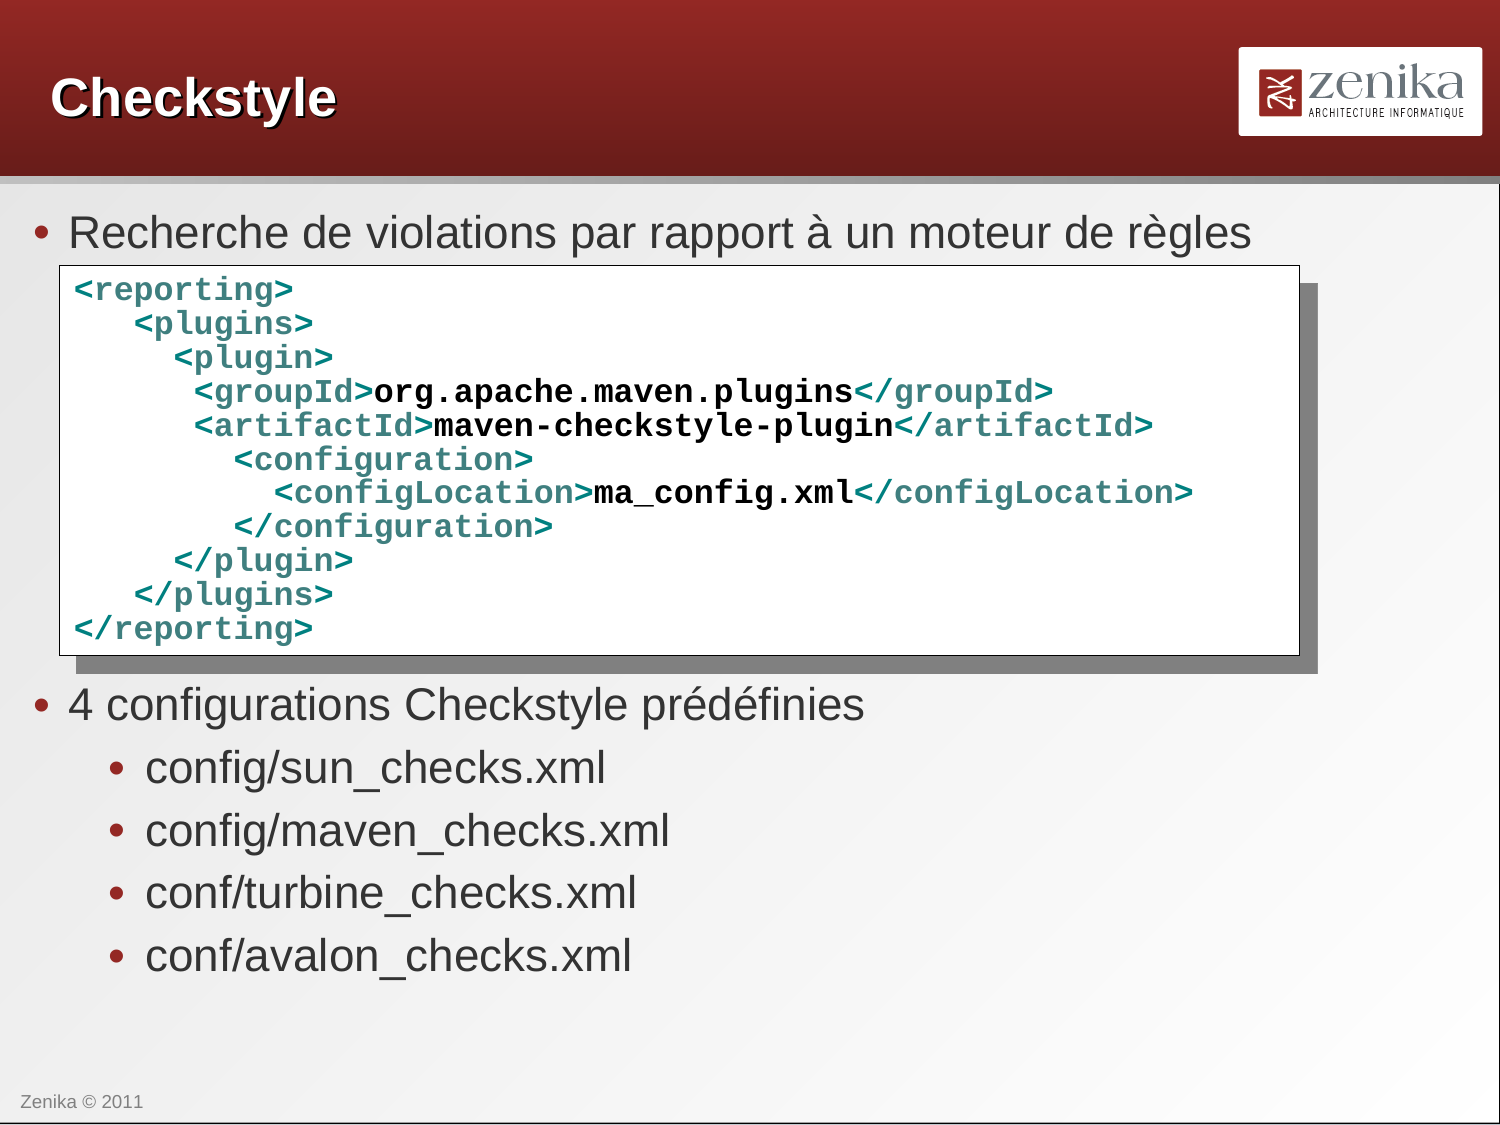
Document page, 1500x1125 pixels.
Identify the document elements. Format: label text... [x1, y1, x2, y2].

list Recherche de violations par rapport à un moteur de règles [33, 206, 1418, 282]
title Checkstyle [50, 15, 1206, 180]
list 4 configurations Checkstyle prédéfinies config/sun_checks.xml config/maven_checks.xml conf/turbine_checks.xml conf/avalon_checks.xml [33, 679, 1418, 981]
text_box <reporting> <plugins> <plugin> <groupId>org.apache.maven.plugins</groupId> <artifactId>maven-checkstyle-plugin</artifactId> <configuration> <configLocation>ma_config.xml</configLocation> </configuration> </plugin> </plugins> </reporting> [59, 282, 1300, 656]
picture [1257, 58, 1464, 125]
